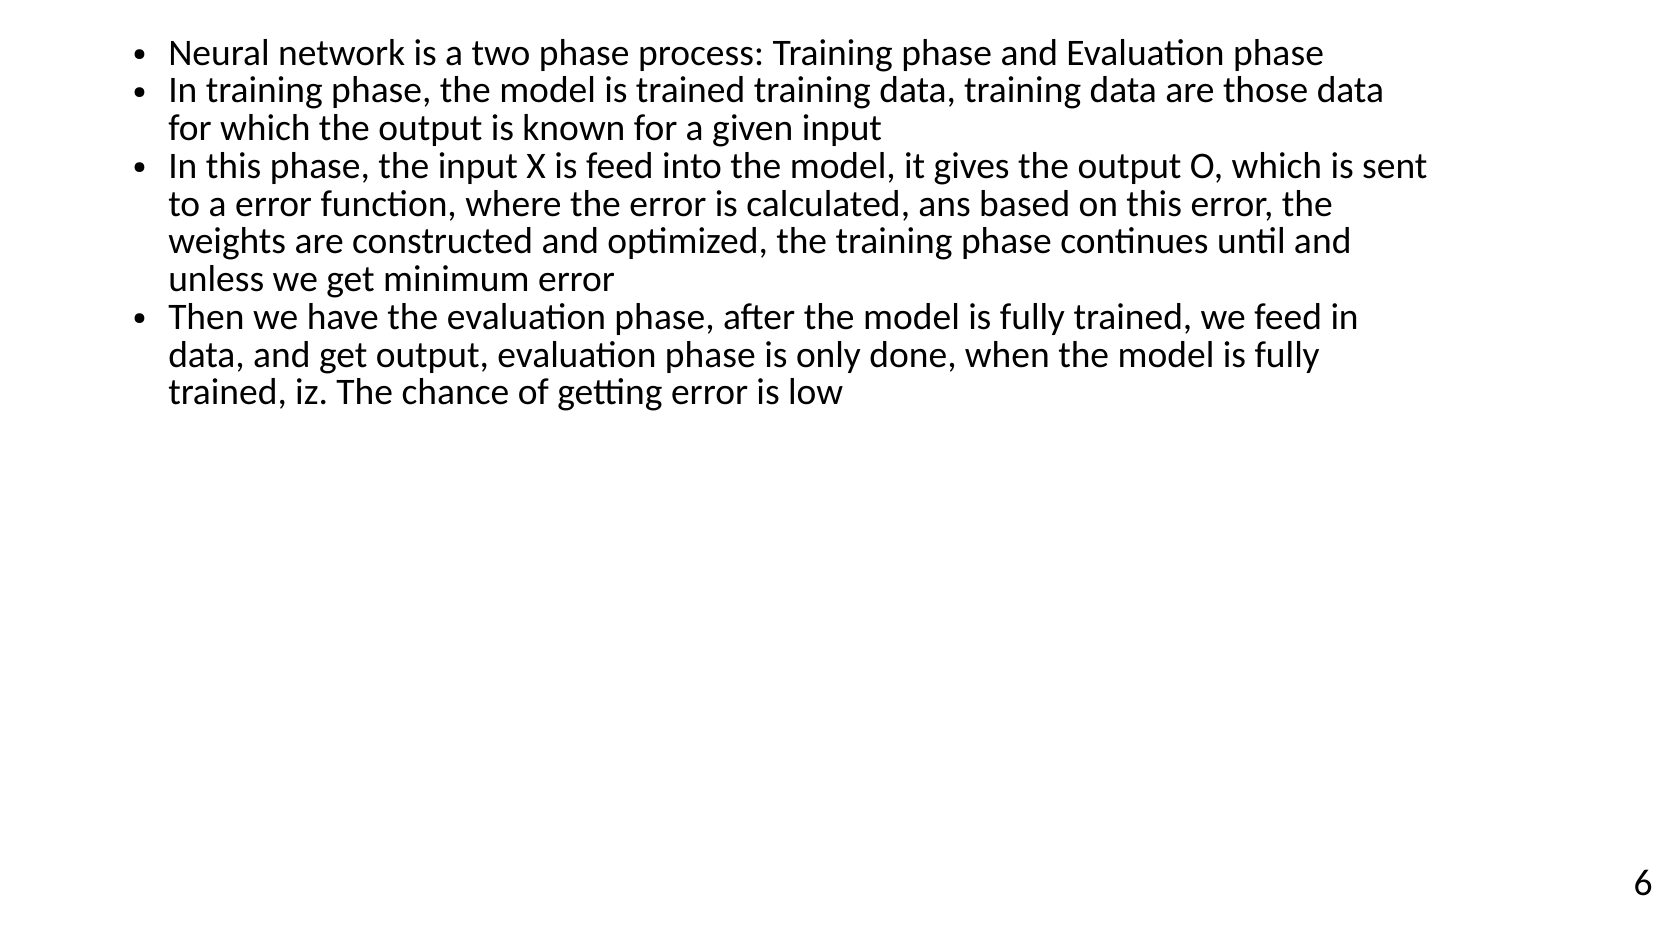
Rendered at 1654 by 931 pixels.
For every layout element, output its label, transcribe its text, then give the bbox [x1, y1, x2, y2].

text_box Neural network is a two phase process: Training phase and Evaluation phase In training phase, the model is trained training data, training data are those data for which the output is known for a given input In this phase, the input X is feed into the model, it gives the output O, which is sent to a error function, where the error is calculated, ans based on this error, the weights are constructed and optimized, the training phase continues until and unless we get minimum error Then we have the evaluation phase, after the model is fully trained, we feed in data, and get output, evaluation phase is only done, when the model is fully trained, iz. The chance of getting error is low [118, 29, 1447, 422]
text_box <number> [1479, 860, 1654, 931]
